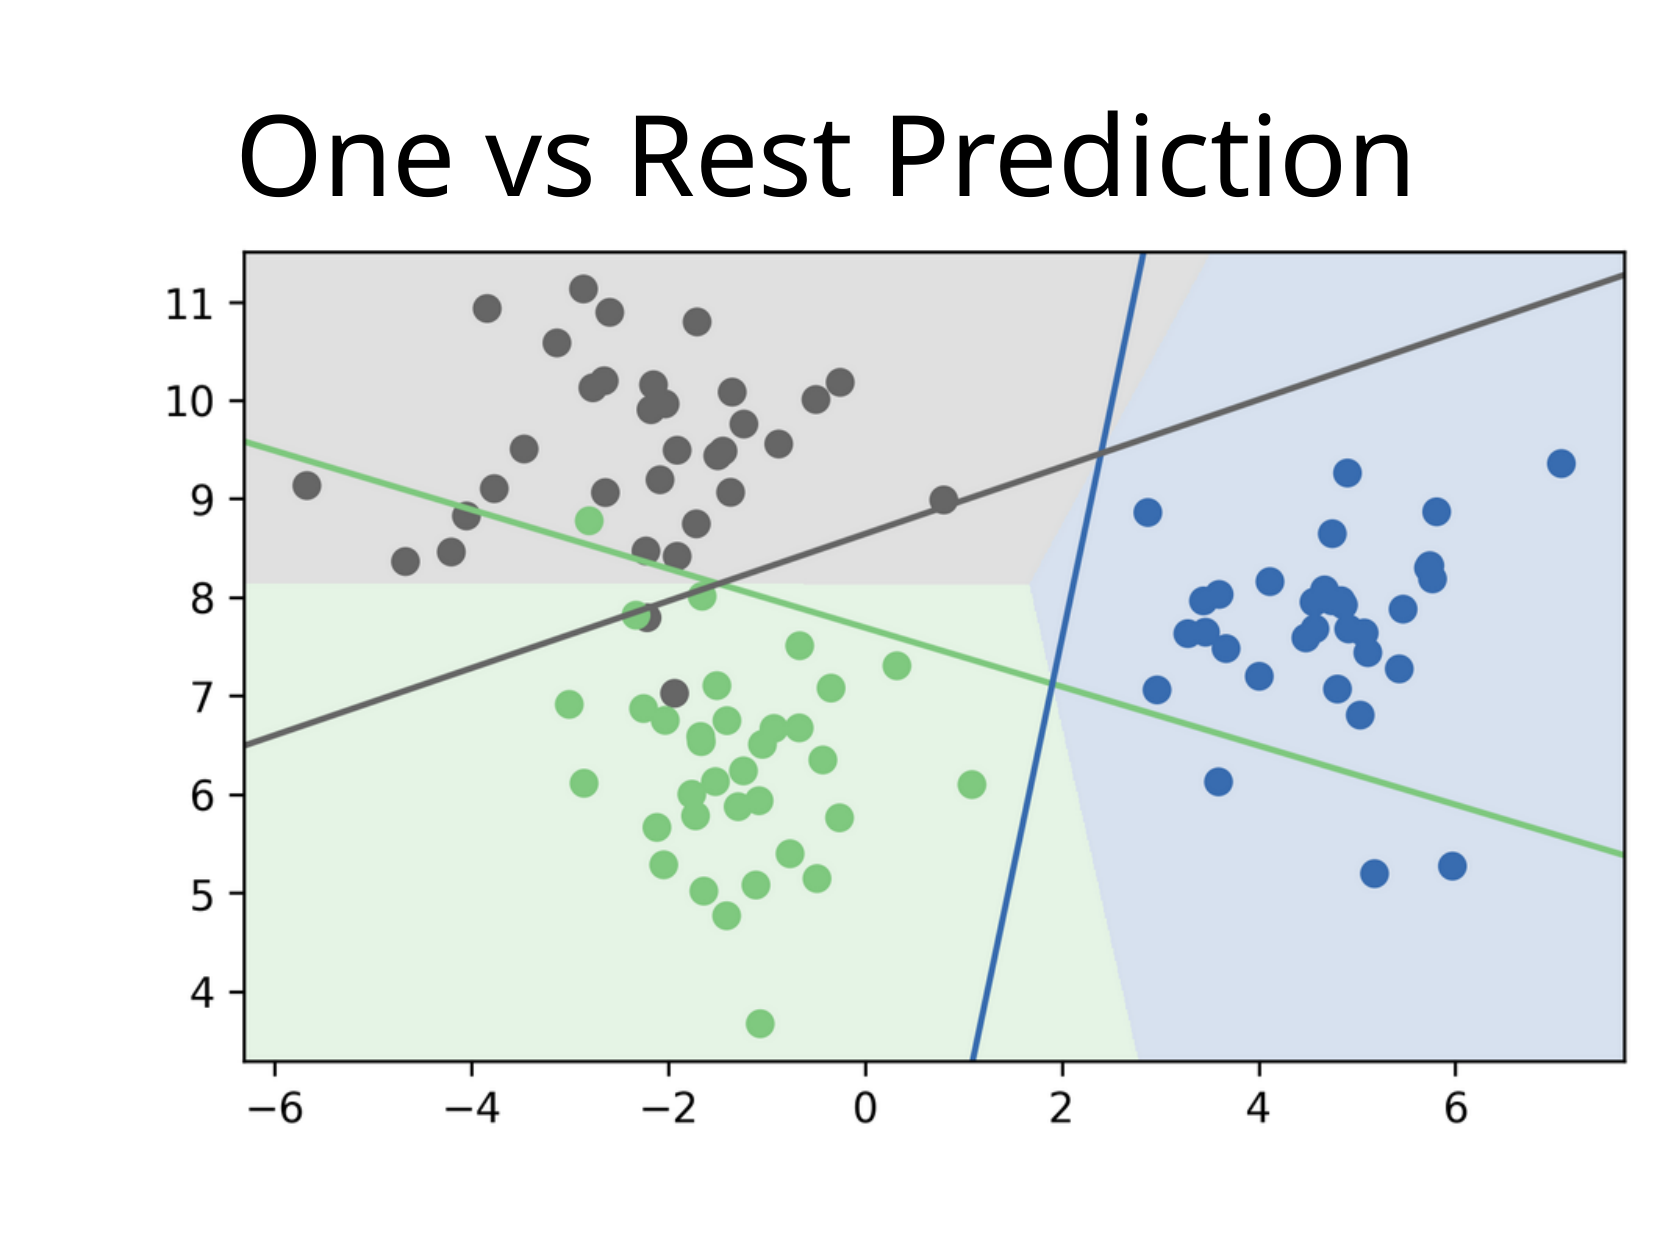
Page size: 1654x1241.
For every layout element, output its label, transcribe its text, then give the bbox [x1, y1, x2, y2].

title One vs Rest Prediction [82, 49, 1571, 257]
picture [127, 224, 1654, 1177]
